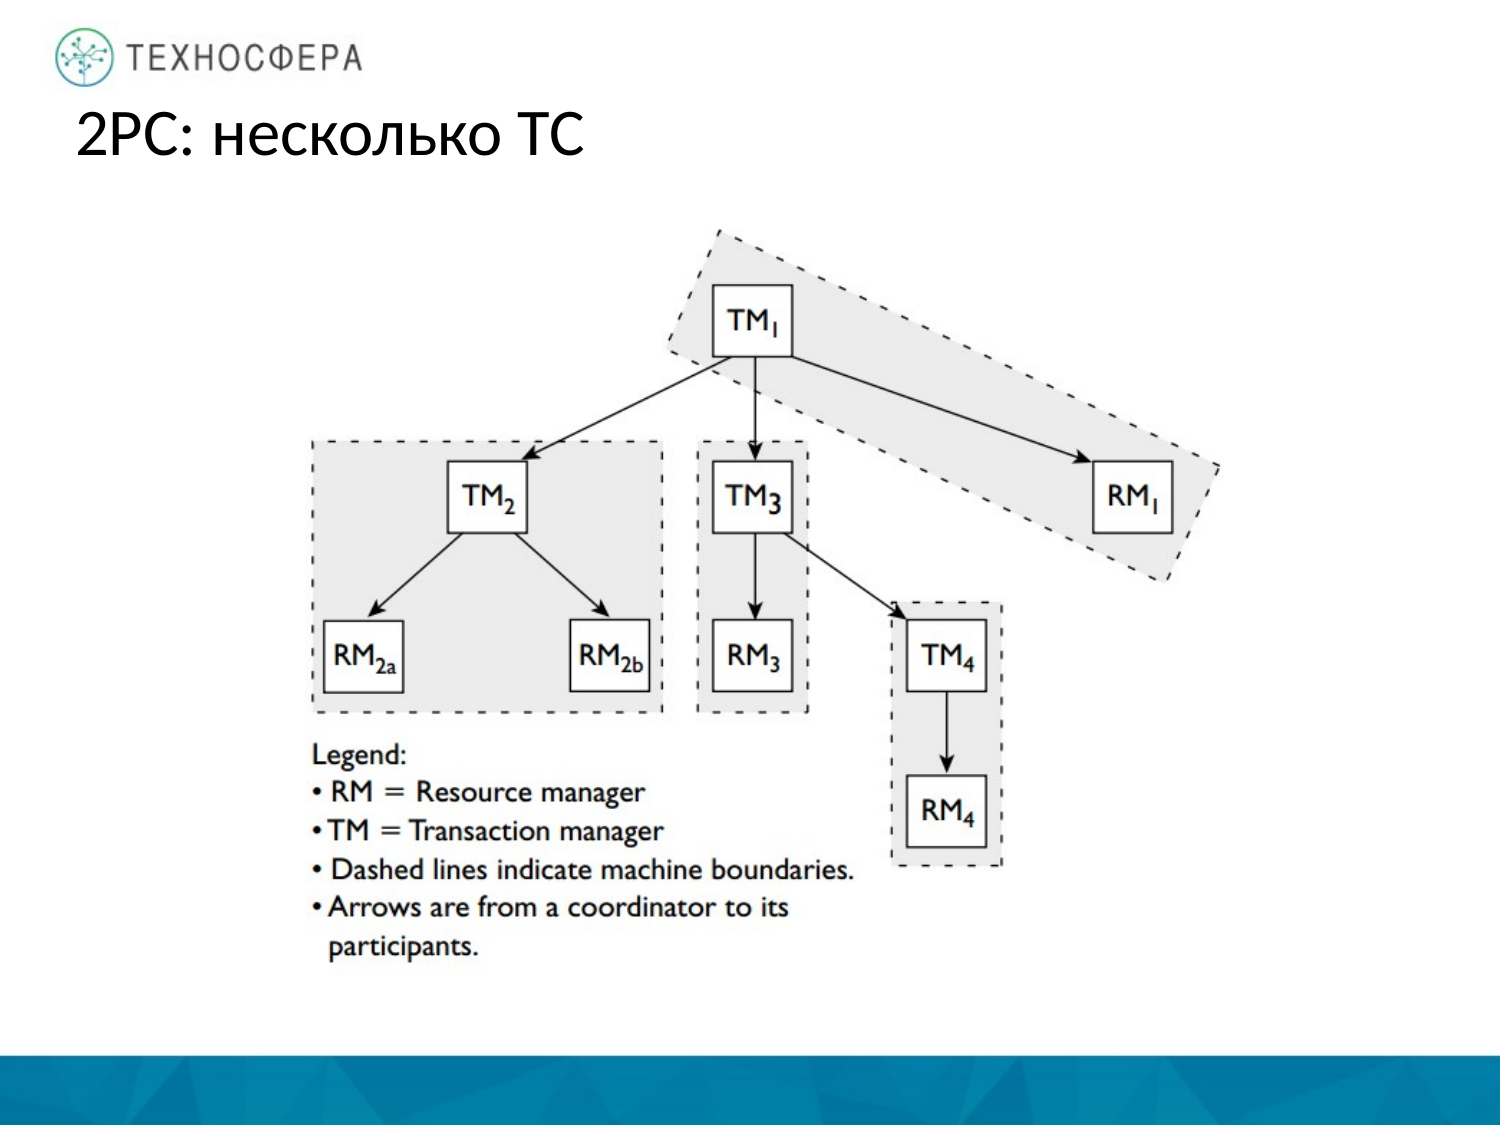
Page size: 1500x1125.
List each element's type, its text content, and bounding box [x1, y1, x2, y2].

picture [0, 0, 1500, 1057]
title 2PC: несколько TC [75, 45, 1425, 233]
